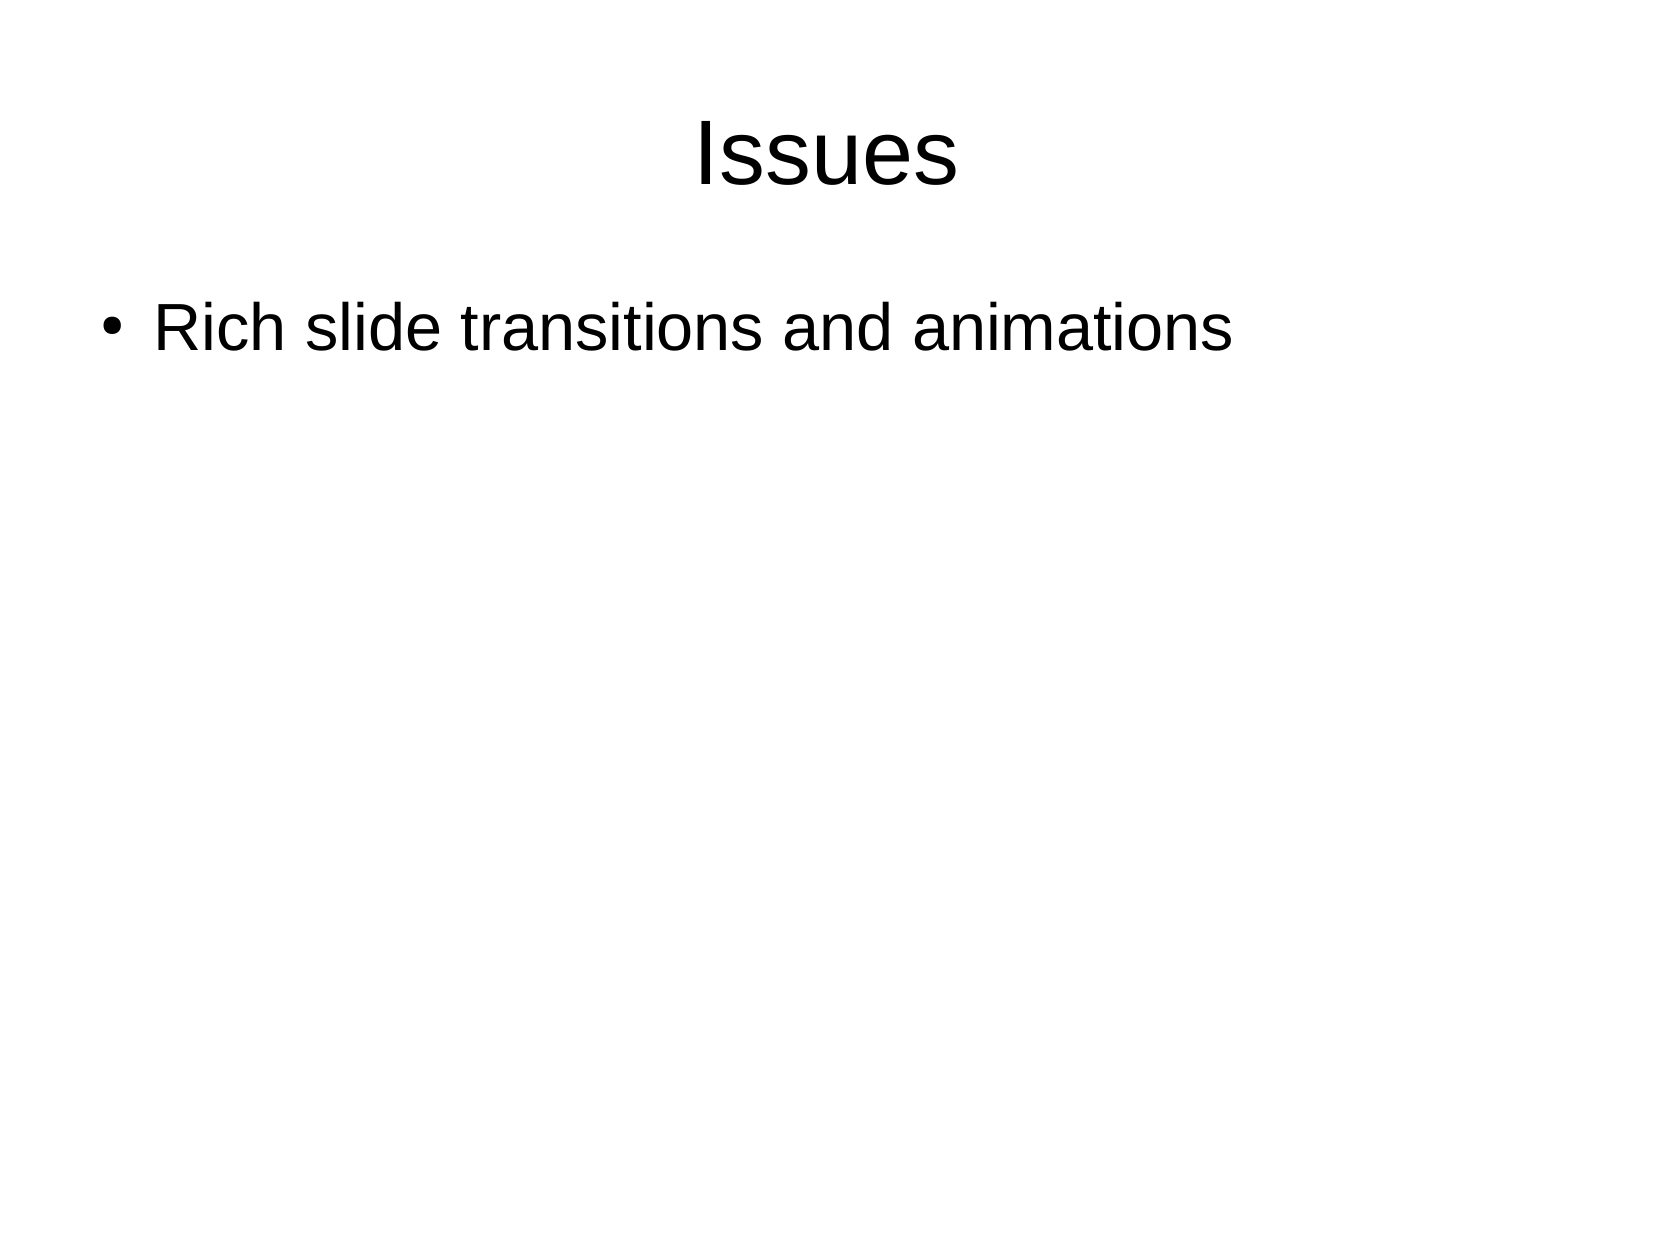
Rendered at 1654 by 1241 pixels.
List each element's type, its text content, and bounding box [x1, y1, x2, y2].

title Issues [82, 49, 1571, 257]
list Rich slide transitions and animations [82, 290, 1538, 1010]
